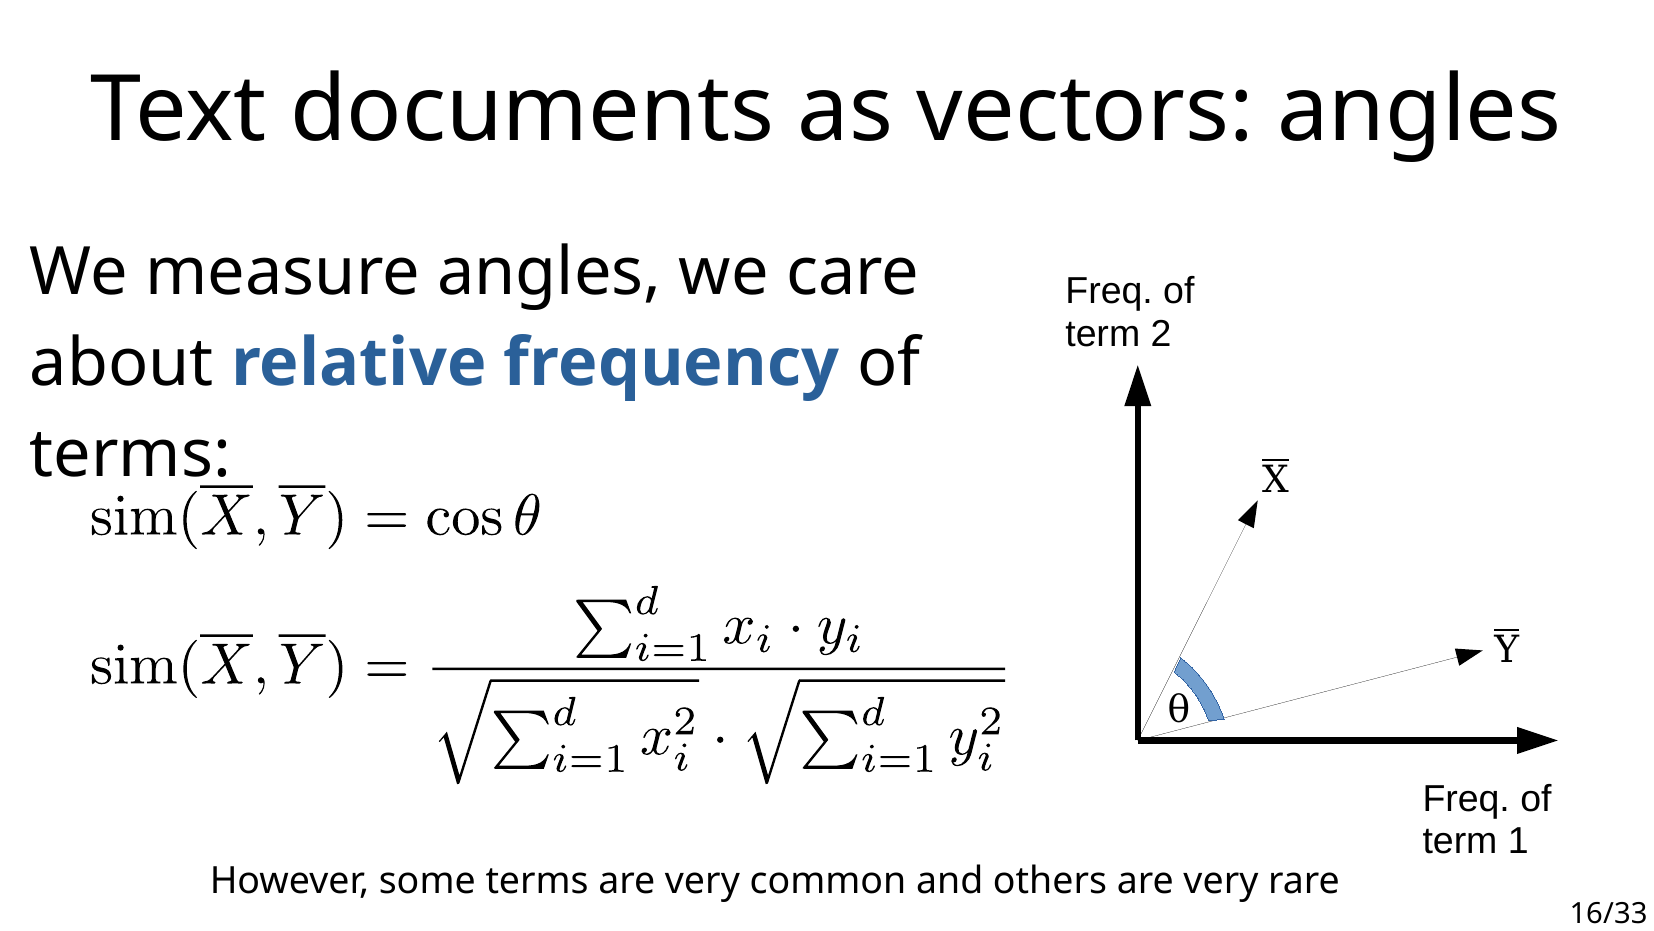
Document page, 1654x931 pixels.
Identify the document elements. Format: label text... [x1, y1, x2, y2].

text_box Y [1479, 620, 1540, 679]
text_box However, some terms are very common and others are very rare … [195, 846, 1381, 916]
text_box θ [1152, 680, 1213, 739]
title Text documents as vectors: angles [0, 0, 1654, 211]
text_box Freq. of term 1 [1407, 770, 1573, 870]
text_box [90, 485, 542, 550]
text_box [1174, 657, 1204, 680]
text_box Freq. of term 2 [1050, 262, 1216, 362]
text_box [1213, 694, 1225, 721]
list We measure angles, we care about relative frequency of terms: [29, 223, 982, 856]
text_box X [1247, 450, 1308, 509]
text_box [90, 585, 1006, 785]
